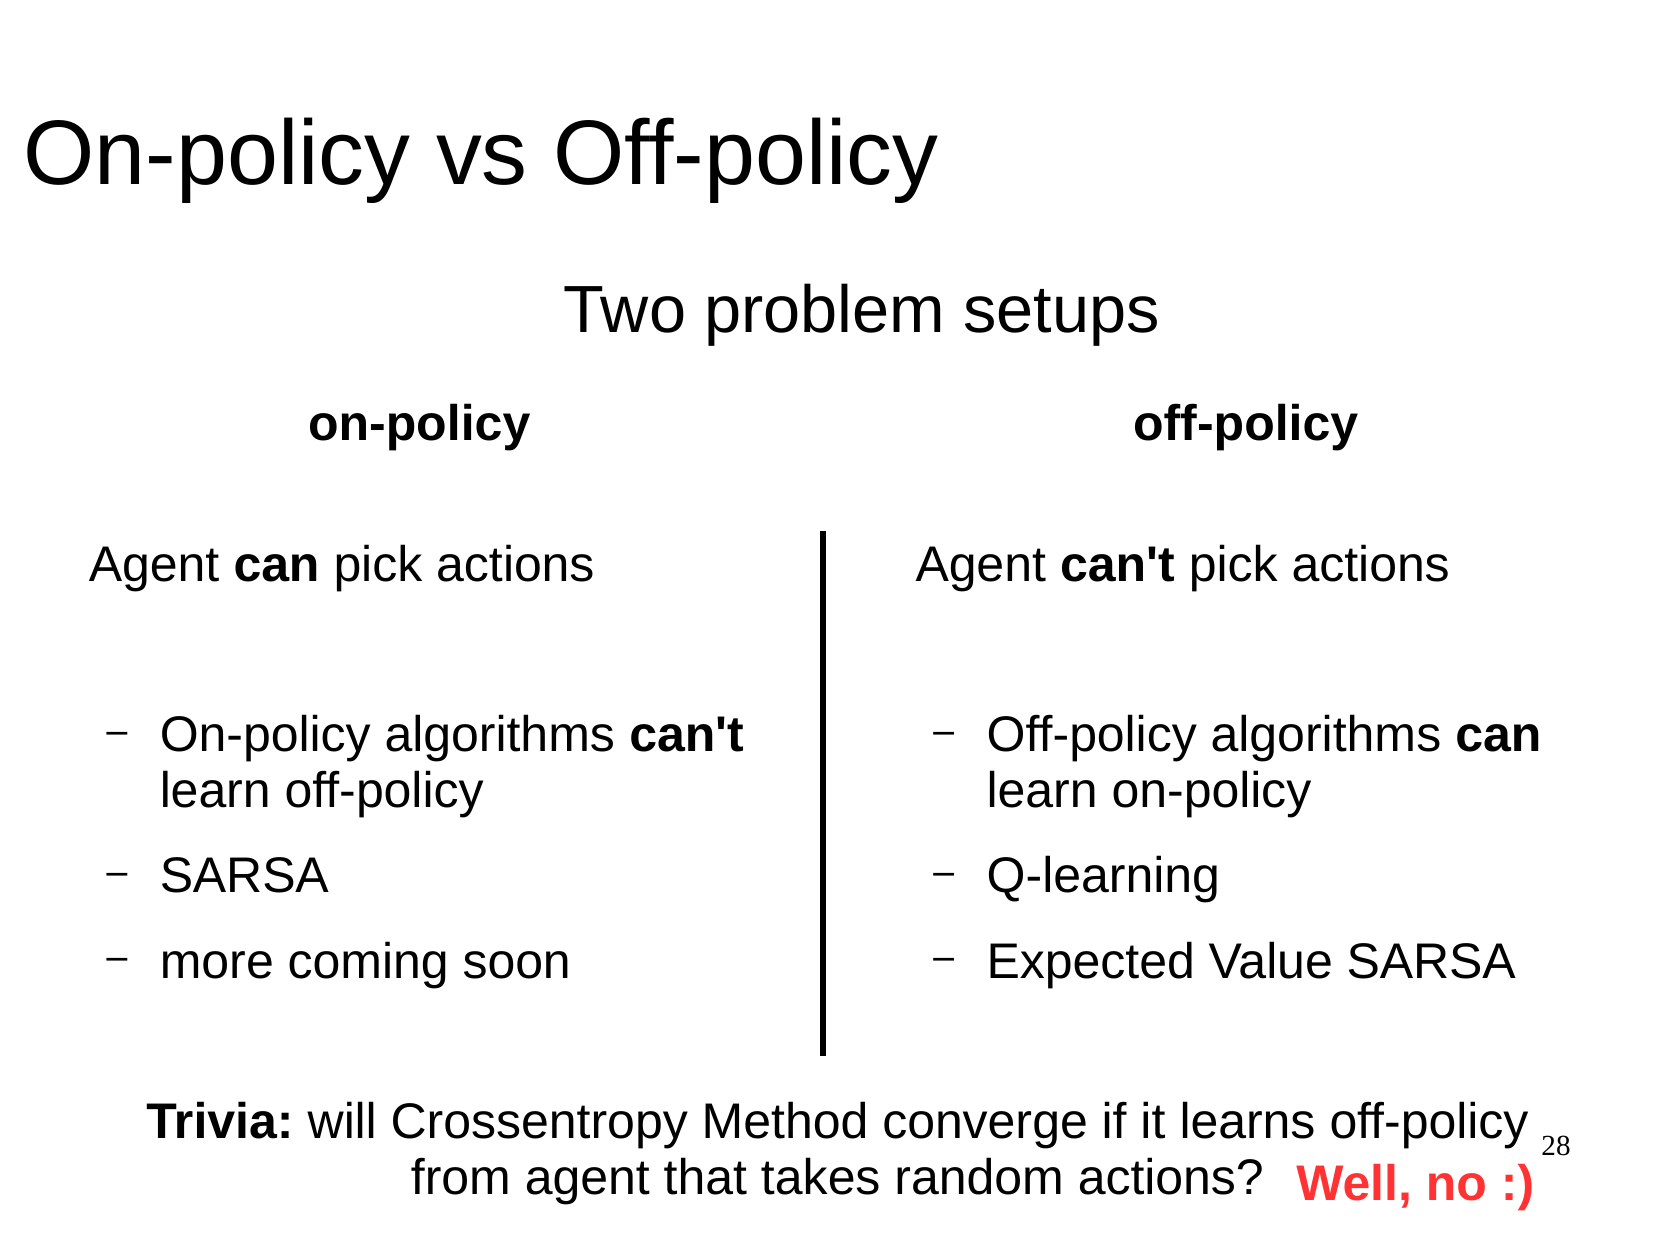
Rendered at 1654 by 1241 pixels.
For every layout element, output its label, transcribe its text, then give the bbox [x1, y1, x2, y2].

list Two problem setups [82, 272, 1571, 384]
text_box Well, no :) [1278, 1145, 1553, 1223]
text_box on-policy Agent can pick actions On-policy algorithms can't learn off-policy SARSA more coming soon [0, 384, 852, 1241]
text_box Trivia: will Crossentropy Method converge if it learns off-policy from agent that takes random actions? [128, 1083, 1547, 1217]
title On-policy vs Off-policy [23, 49, 1512, 257]
text_box off-policy Agent can't pick actions Off-policy algorithms can learn on-policy Q-learning Expected Value SARSA [852, 384, 1654, 1241]
